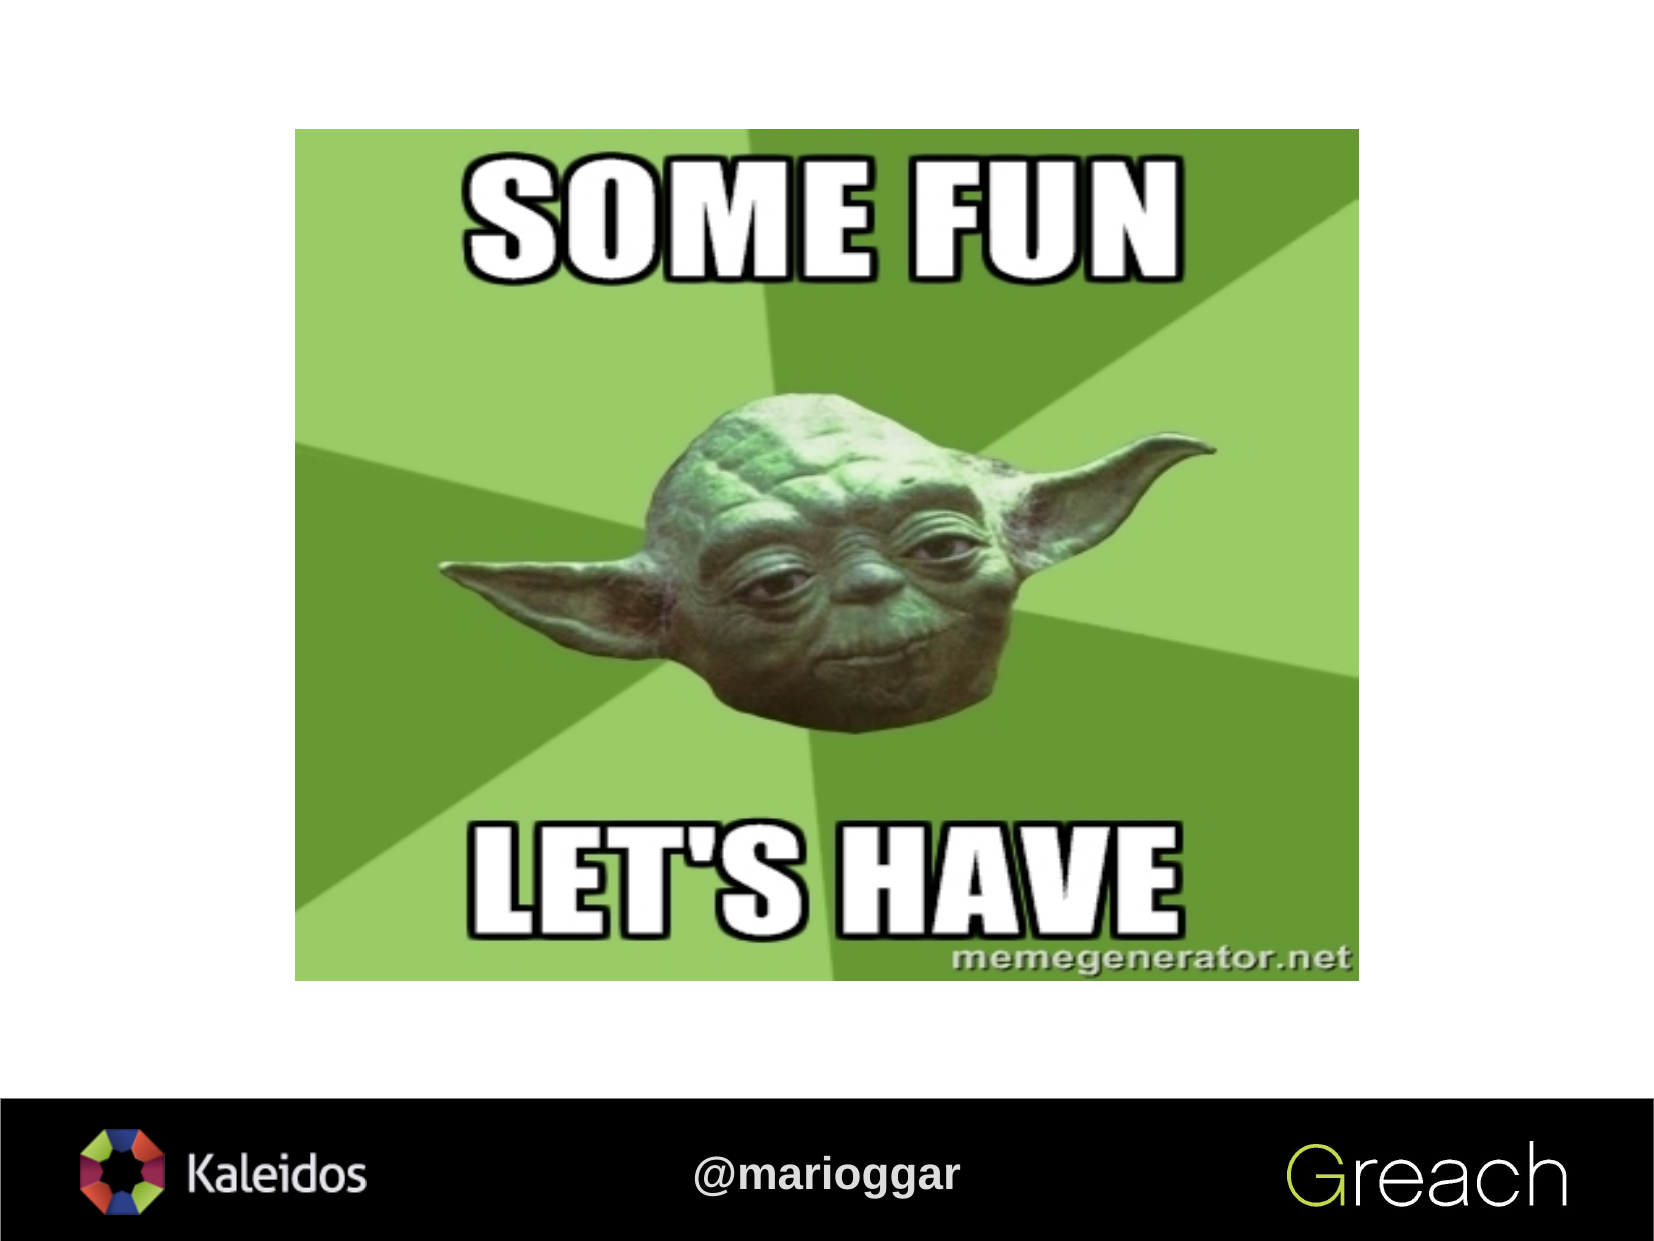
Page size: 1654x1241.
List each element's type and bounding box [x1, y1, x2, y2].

picture [295, 129, 1359, 981]
picture [1287, 1141, 1571, 1216]
picture [80, 1129, 367, 1215]
